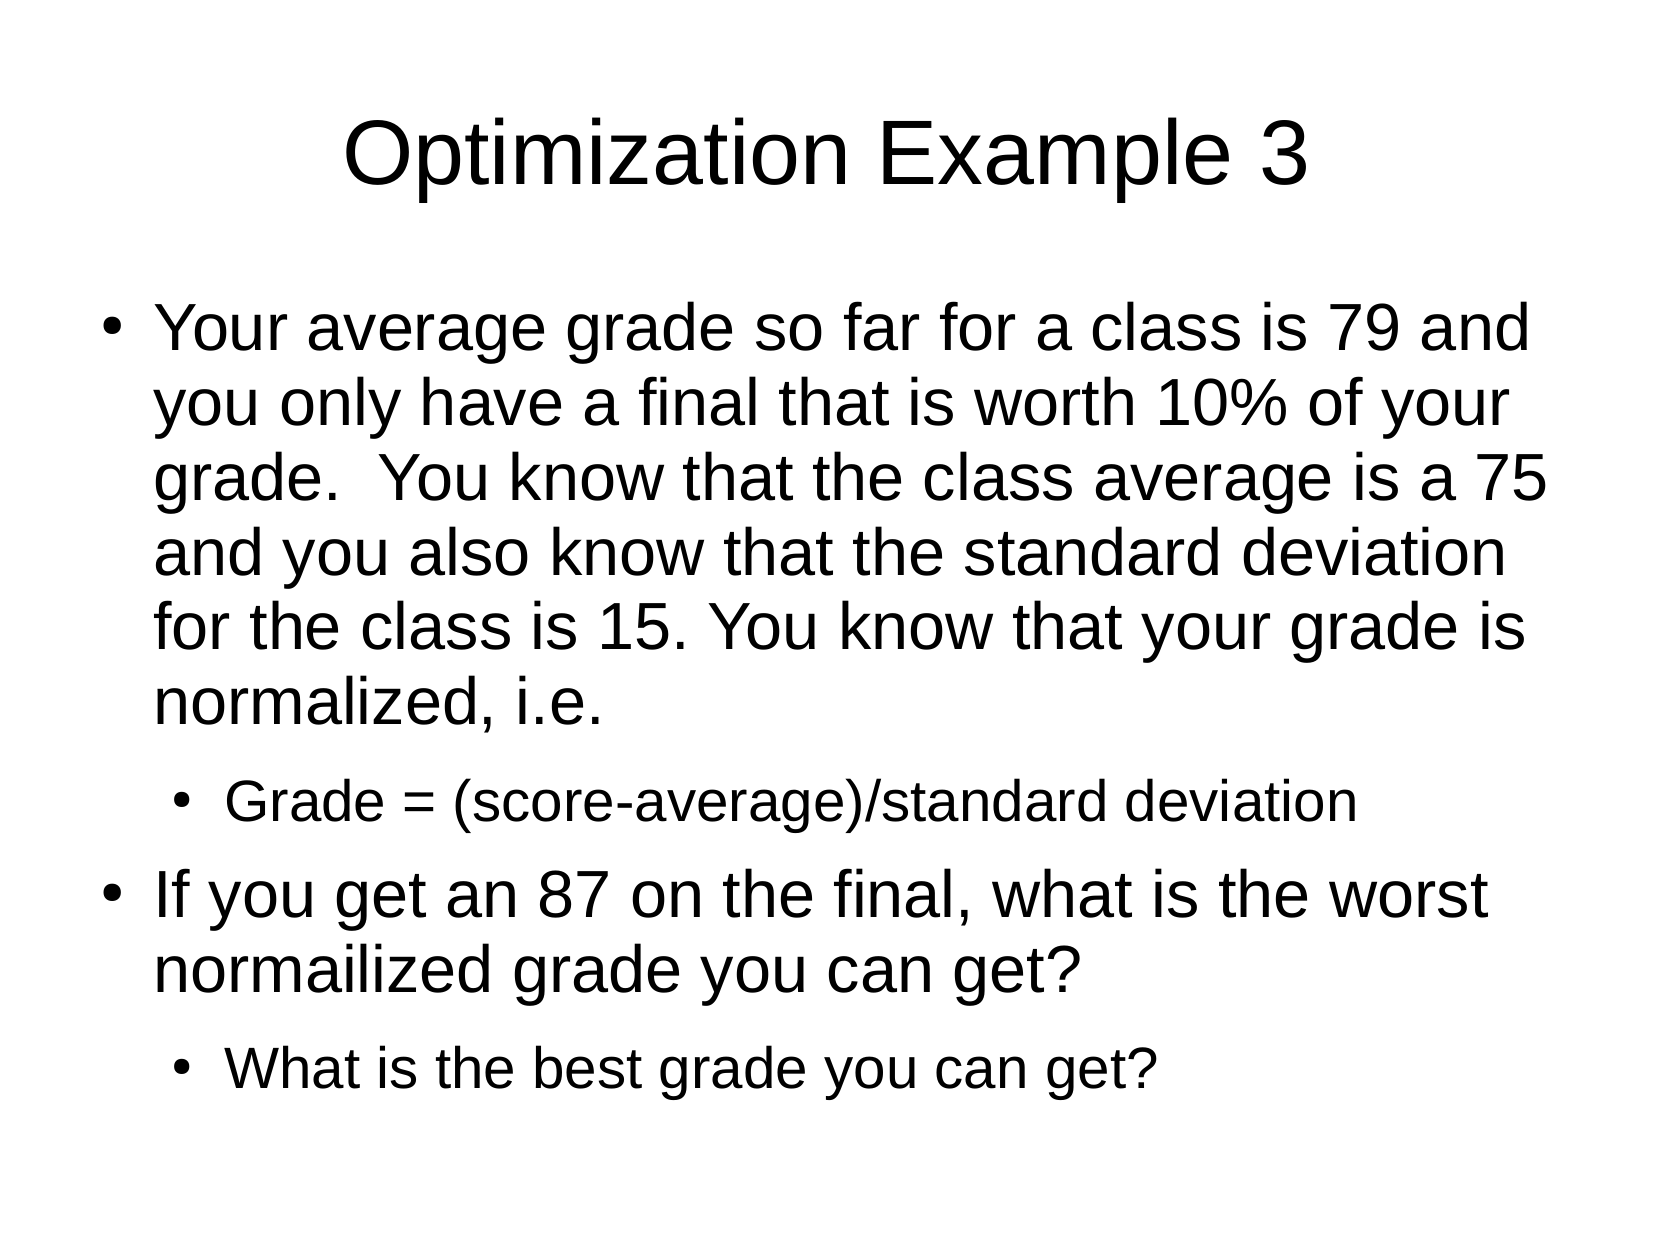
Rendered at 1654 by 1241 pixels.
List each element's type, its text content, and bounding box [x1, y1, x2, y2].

list Your average grade so far for a class is 79 and you only have a final that is worth 10% of your grade. You know that the class average is a 75 and you also know that the standard deviation for the class is 15. You know that your grade is normalized, i.e. Grade = (score-average)/standard deviation If you get an 87 on the final, what is the worst normailized grade you can get? What is the best grade you can get? [82, 290, 1571, 1109]
title Optimization Example 3 [82, 49, 1571, 257]
